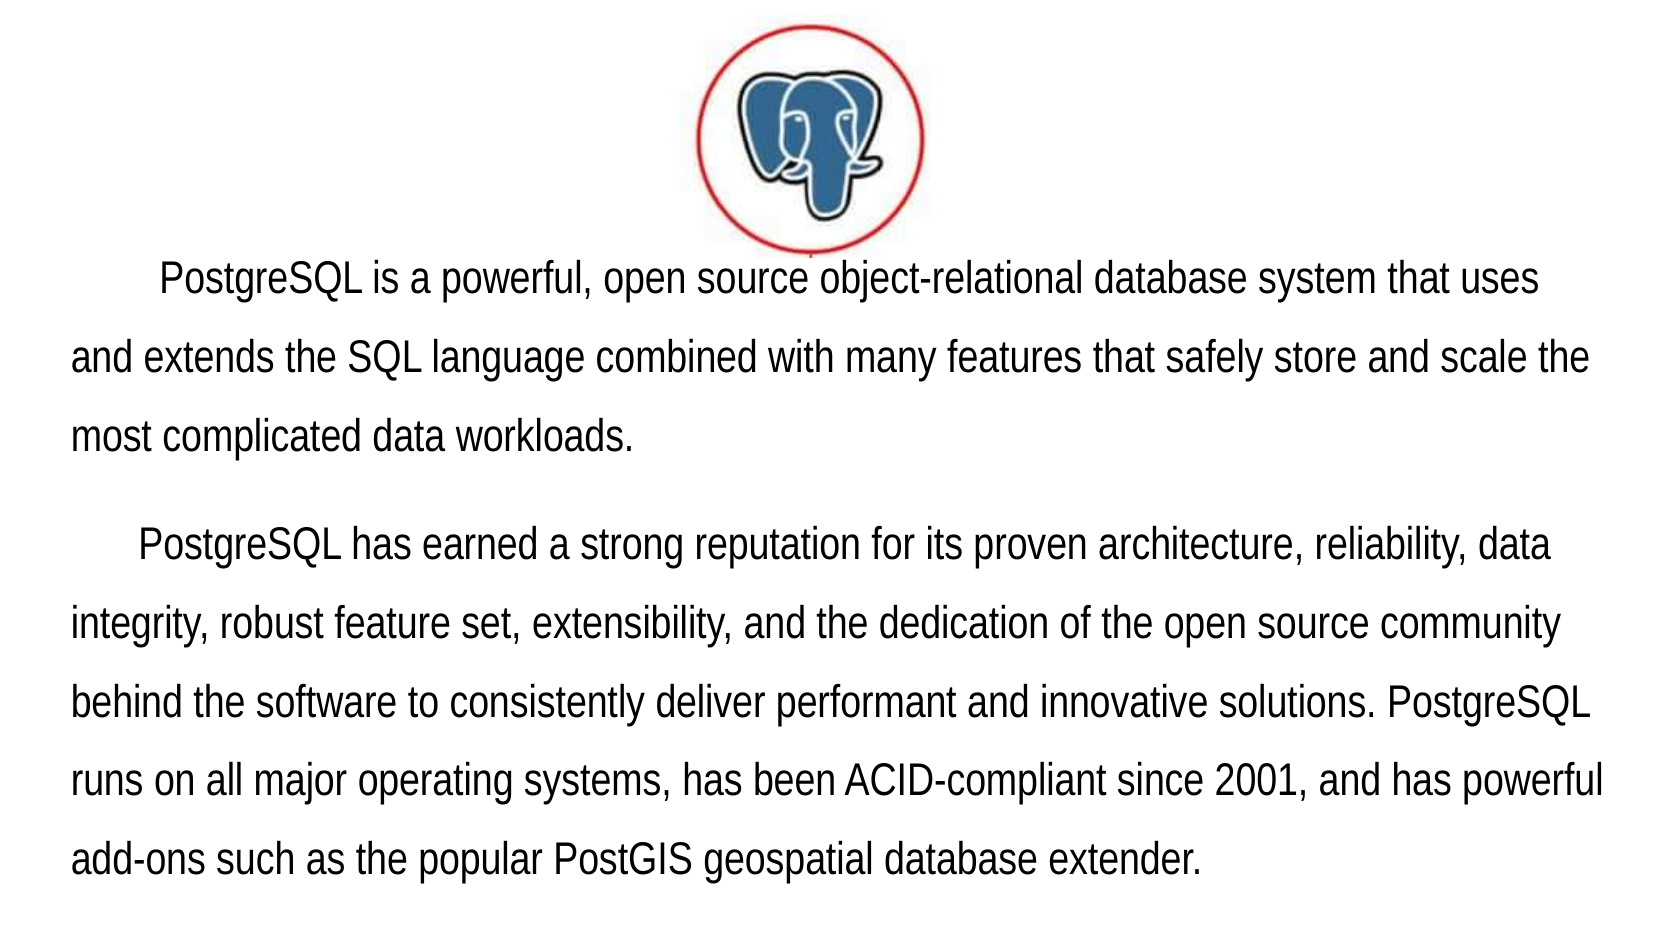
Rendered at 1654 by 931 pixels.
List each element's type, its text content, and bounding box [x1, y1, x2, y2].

list PostgreSQL is a powerful, open source object-relational database system that uses and extends the SQL language combined with many features that safely store and scale the most complicated data workloads. PostgreSQL has earned a strong reputation for its proven architecture, reliability, data integrity, robust feature set, extensibility, and the dedication of the open source community behind the software to consistently deliver performant and innovative solutions. PostgreSQL runs on all major operating systems, has been ACID-compliant since 2001, and has powerful add-ons such as the popular PostGIS geospatial database extender. [0, 225, 1606, 931]
picture [660, 14, 976, 258]
